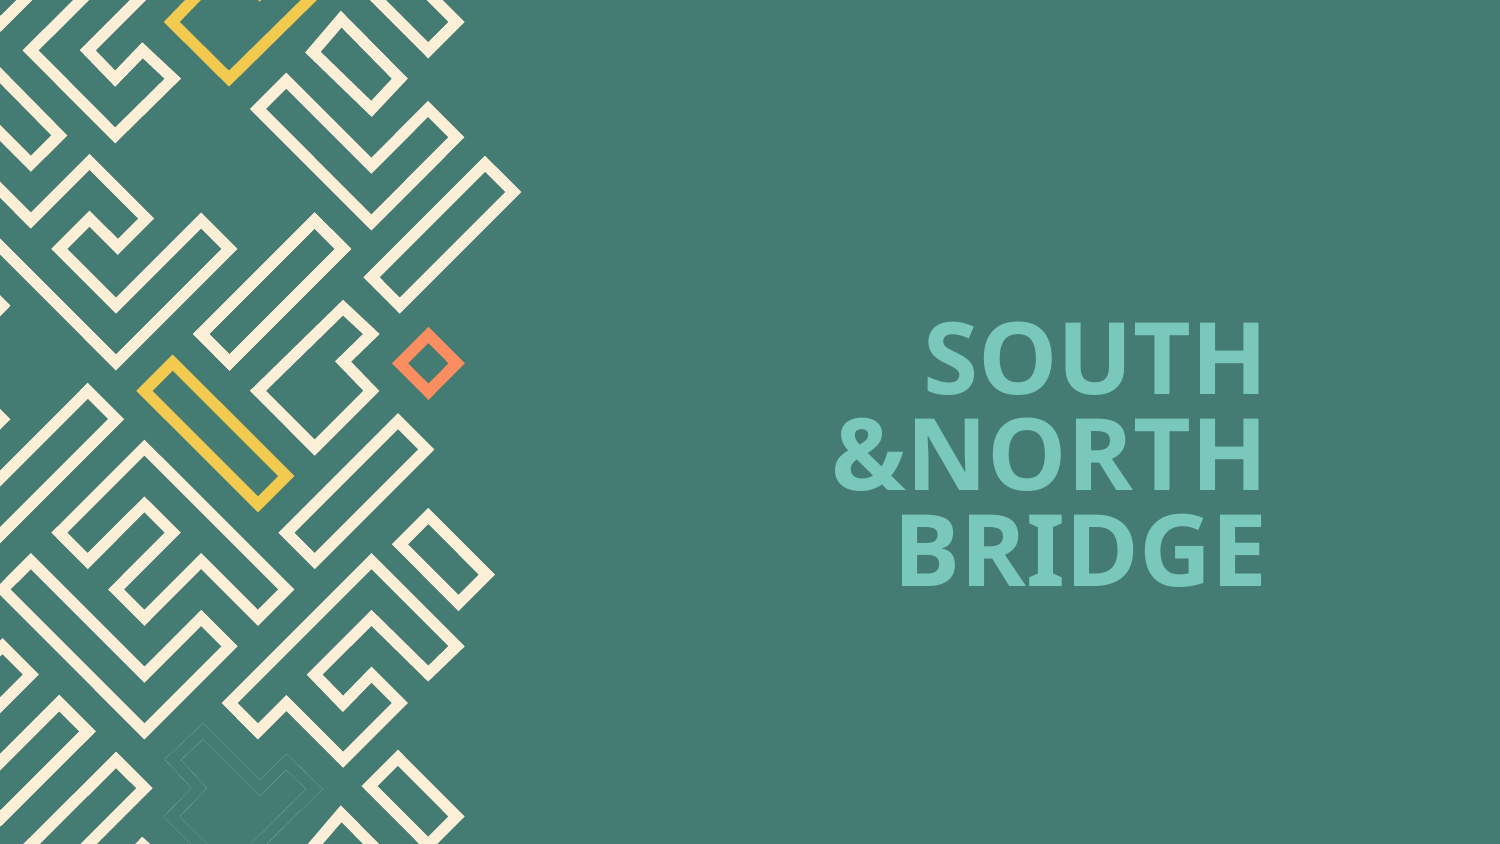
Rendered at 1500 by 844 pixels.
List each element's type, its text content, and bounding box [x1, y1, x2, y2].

title SOUTH &NORTH BRIDGE [791, 355, 1283, 554]
